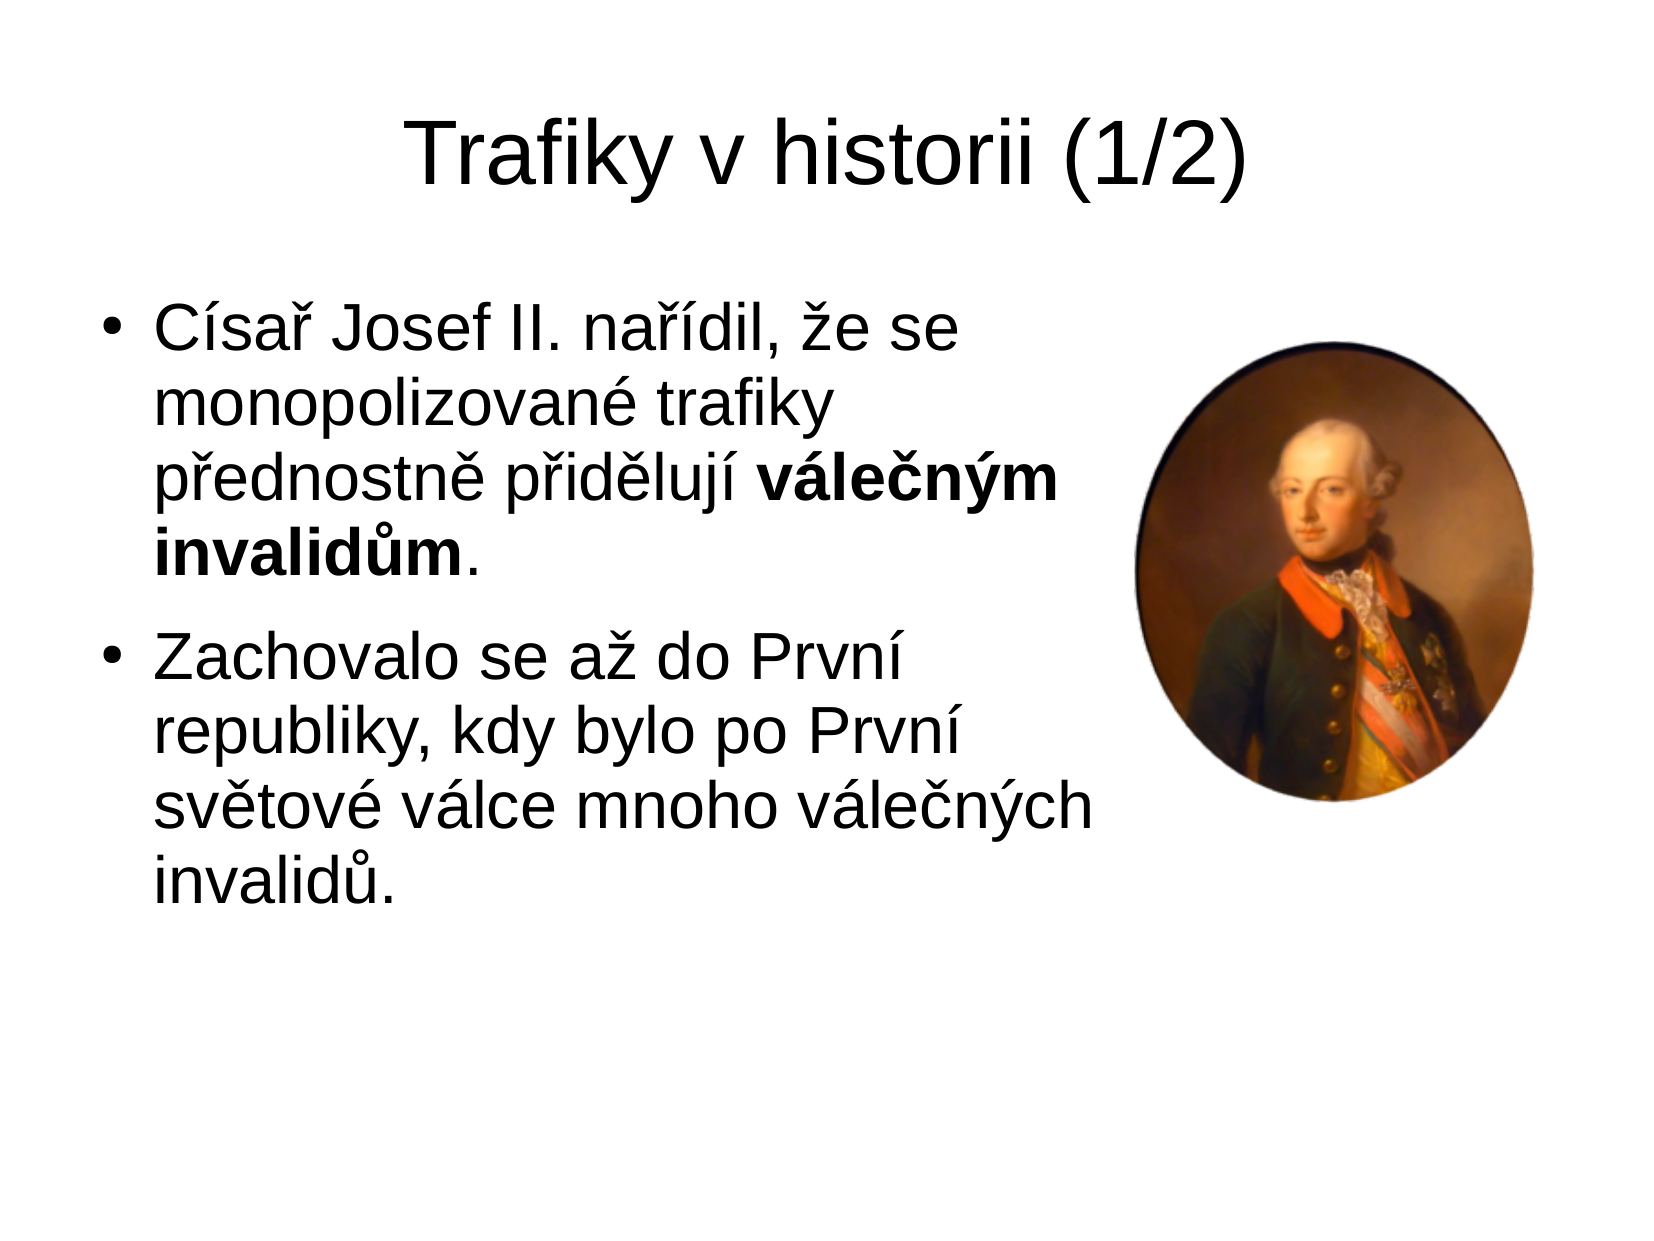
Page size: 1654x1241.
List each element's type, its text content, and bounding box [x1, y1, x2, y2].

list Císař Josef II. nařídil, že se monopolizované trafiky přednostně přidělují válečným invalidům. Zachovalo se až do První republiky, kdy bylo po První světové válce mnoho válečných invalidů. [82, 290, 1170, 1010]
title Trafiky v historii (1/2) [82, 49, 1571, 257]
picture [1133, 340, 1536, 804]
